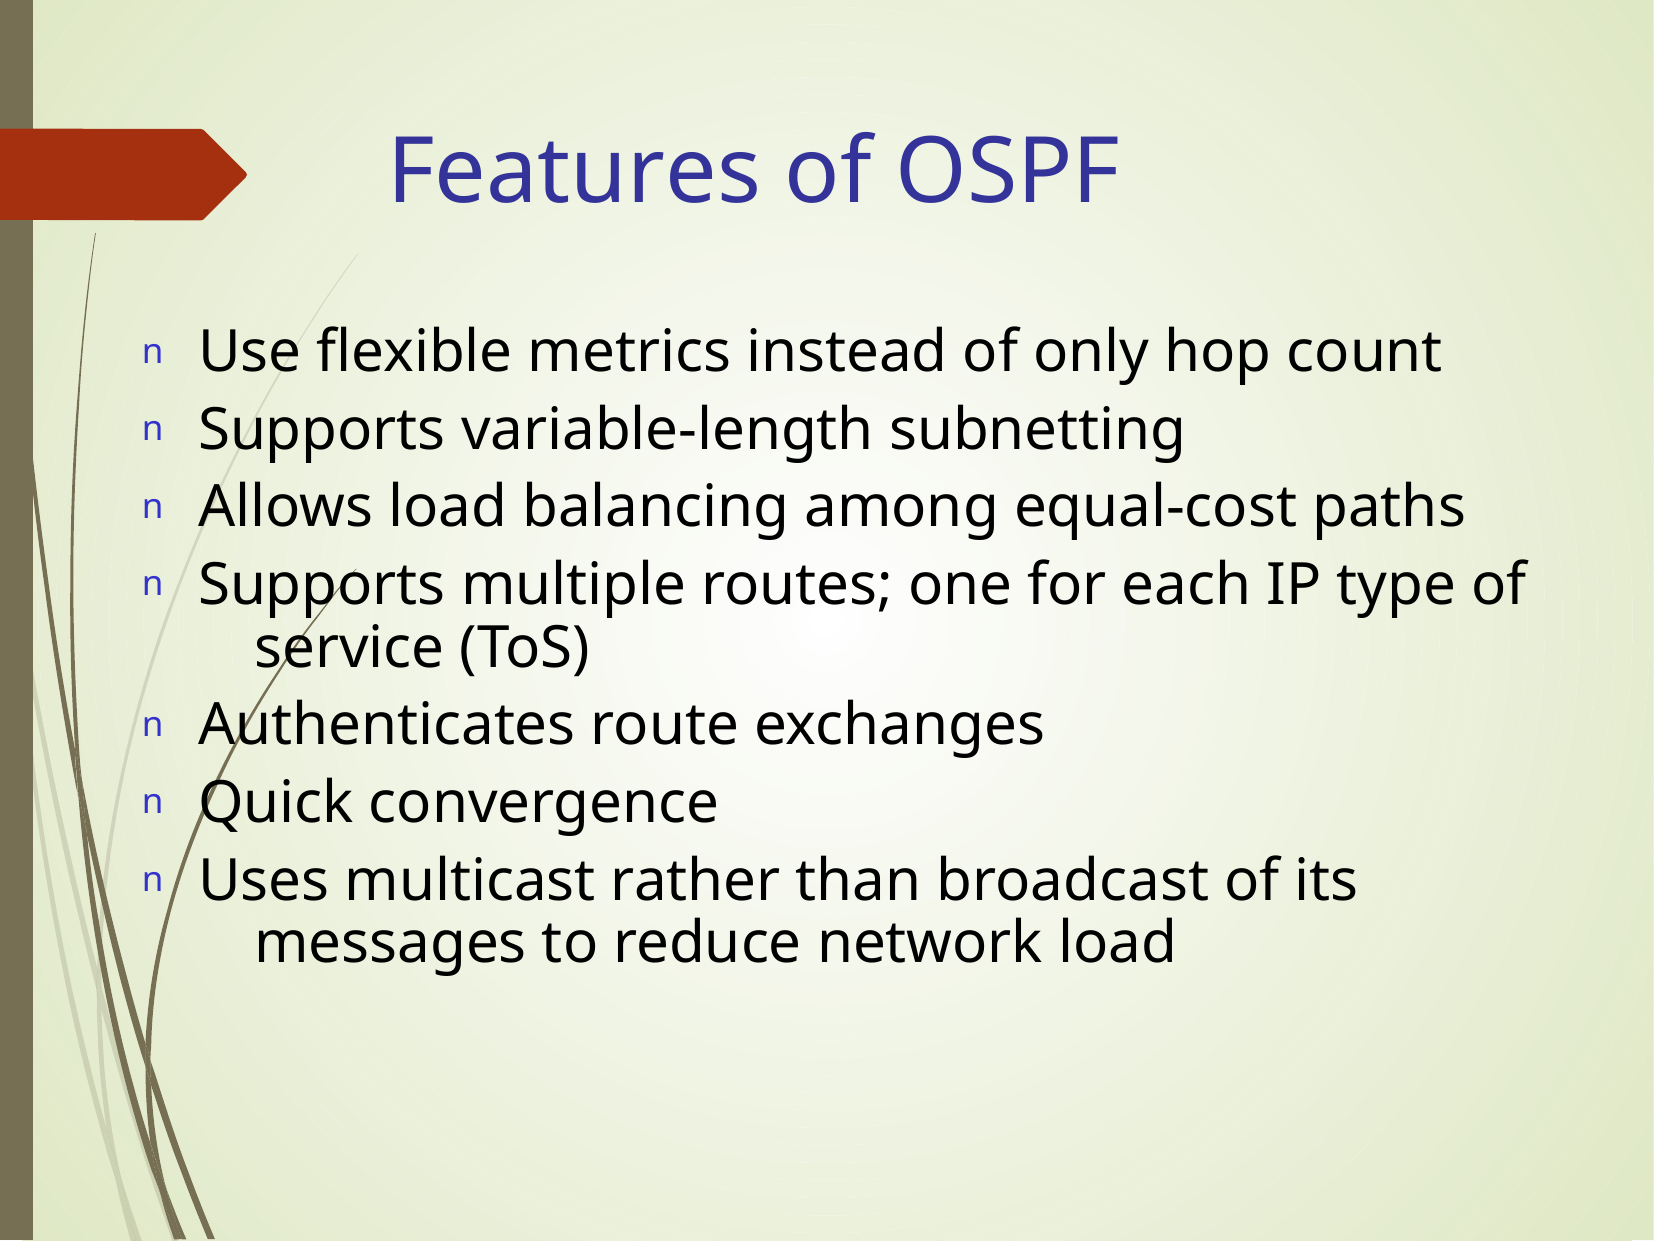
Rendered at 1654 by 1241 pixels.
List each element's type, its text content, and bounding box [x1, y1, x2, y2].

text_box Use flexible metrics instead of only hop count Supports variable-length subnetting Allows load balancing among equal-cost paths Supports multiple routes; one for each IP type of service (ToS) Authenticates route exchanges Quick convergence Uses multicast rather than broadcast of its messages to reduce network load [127, 314, 1624, 983]
text_box Features of OSPF [372, 104, 1136, 229]
